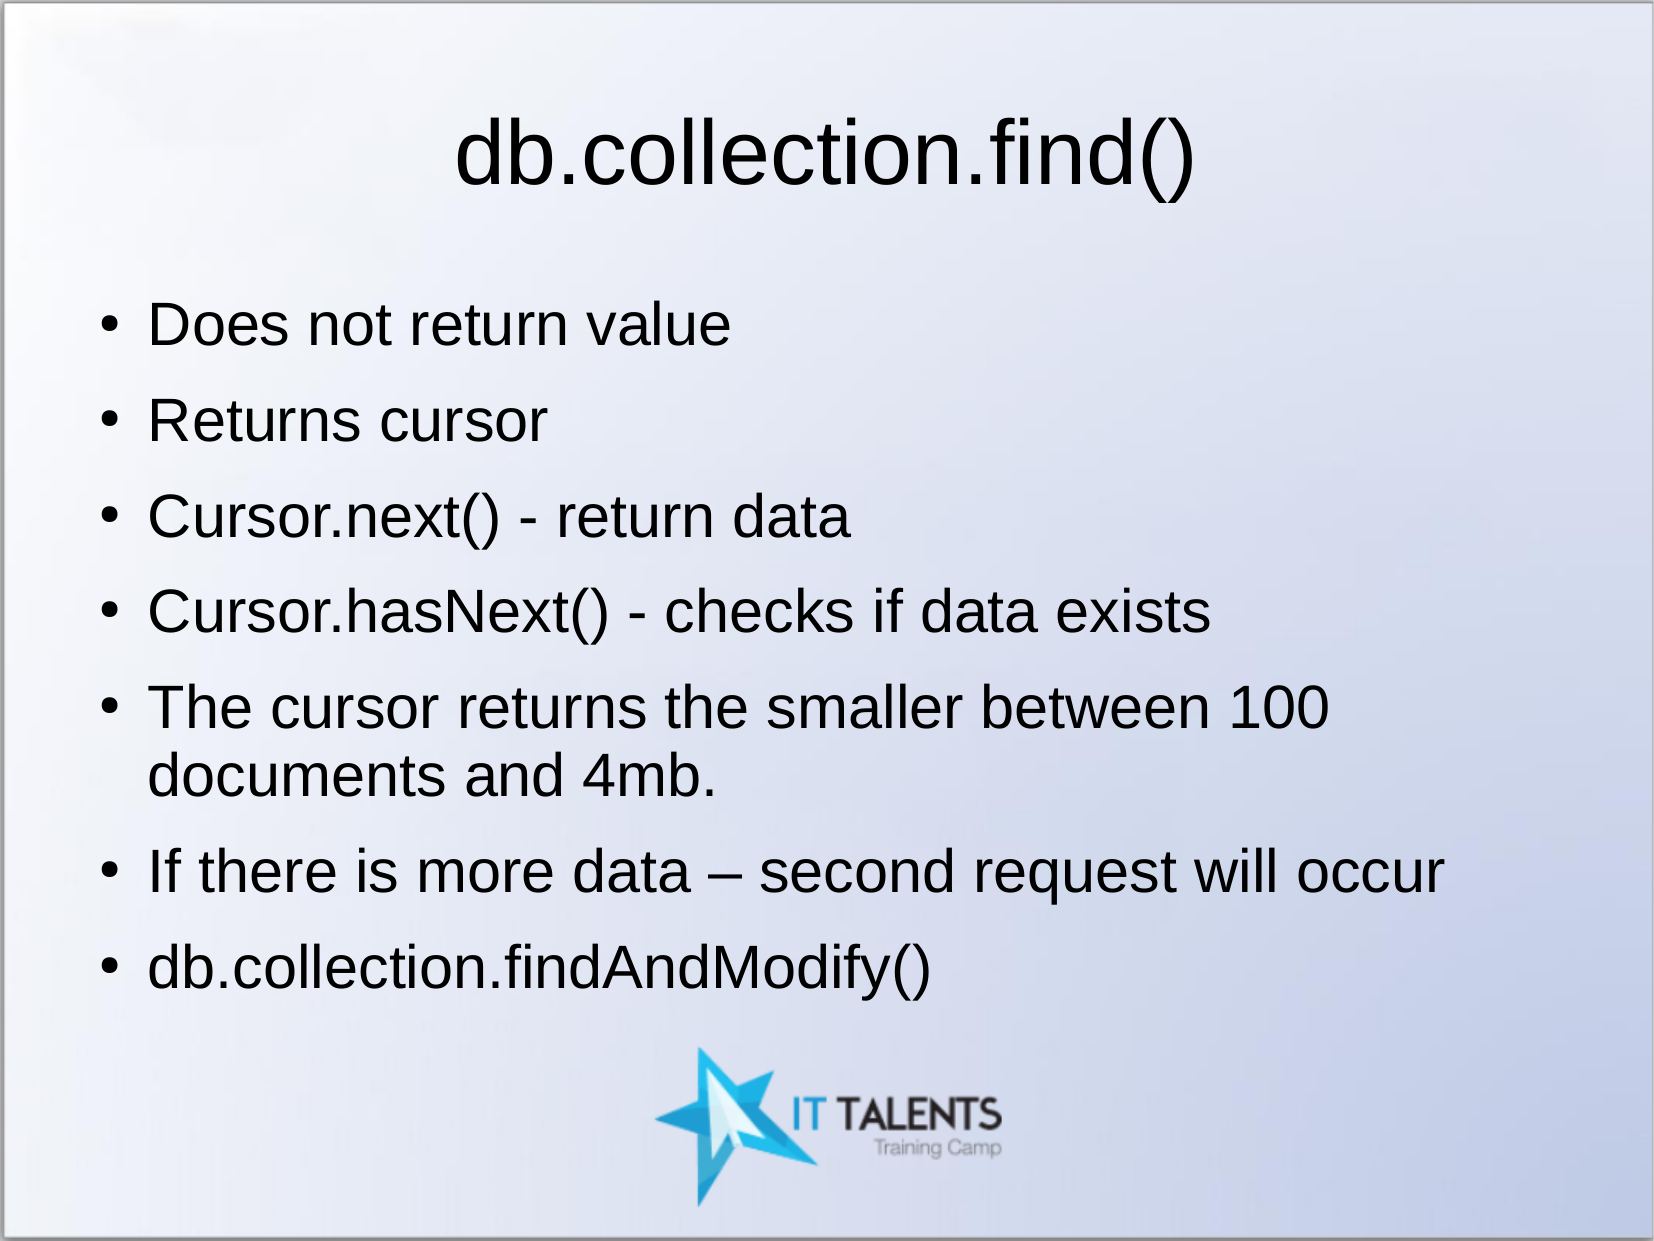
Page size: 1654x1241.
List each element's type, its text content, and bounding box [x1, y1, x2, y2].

list Does not return value Returns cursor Cursor.next() - return data Cursor.hasNext() - checks if data exists The cursor returns the smaller between 100 documents and 4mb. If there is more data – second request will occur db.collection.findAndModify() [82, 290, 1571, 1010]
title db.collection.find() [82, 49, 1571, 257]
picture [0, 0, 1654, 1241]
